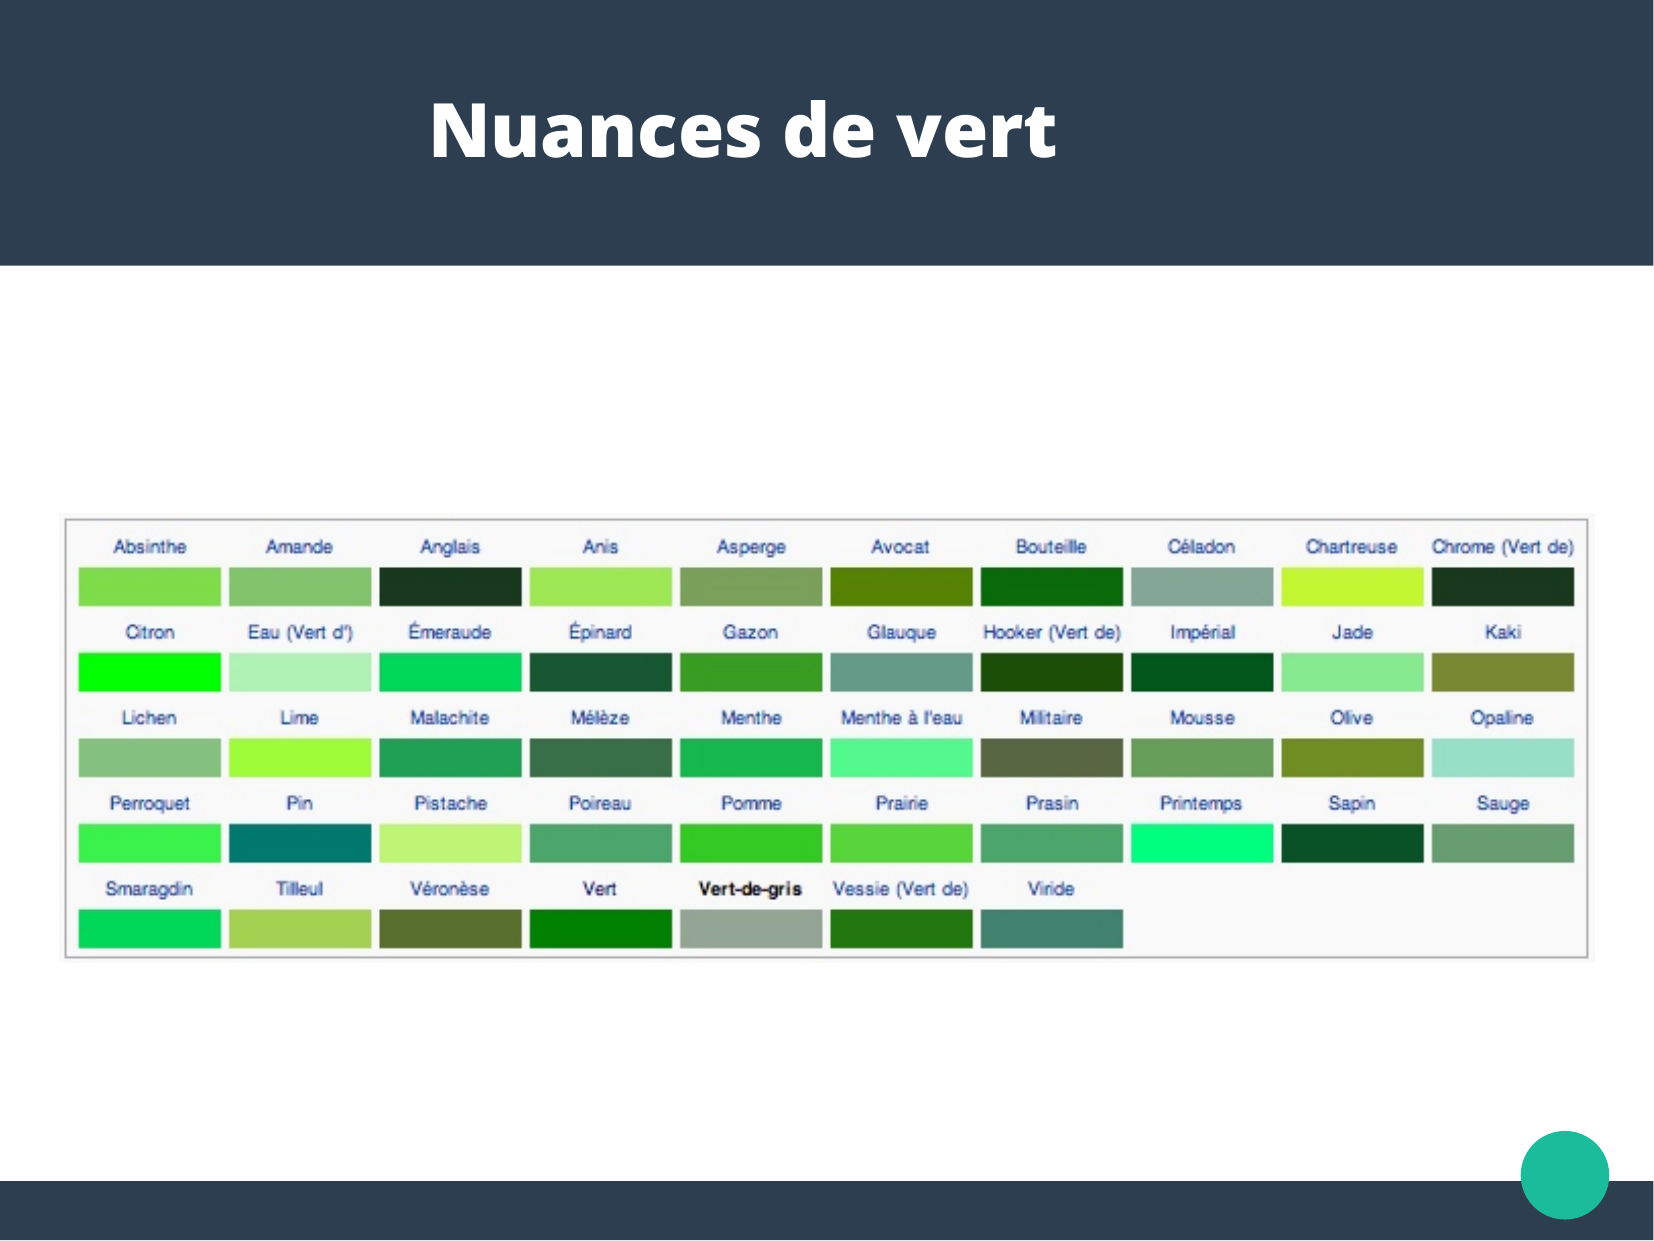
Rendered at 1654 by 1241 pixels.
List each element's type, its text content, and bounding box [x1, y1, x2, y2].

picture [59, 513, 1595, 963]
title Nuances de vert [59, 49, 1595, 207]
